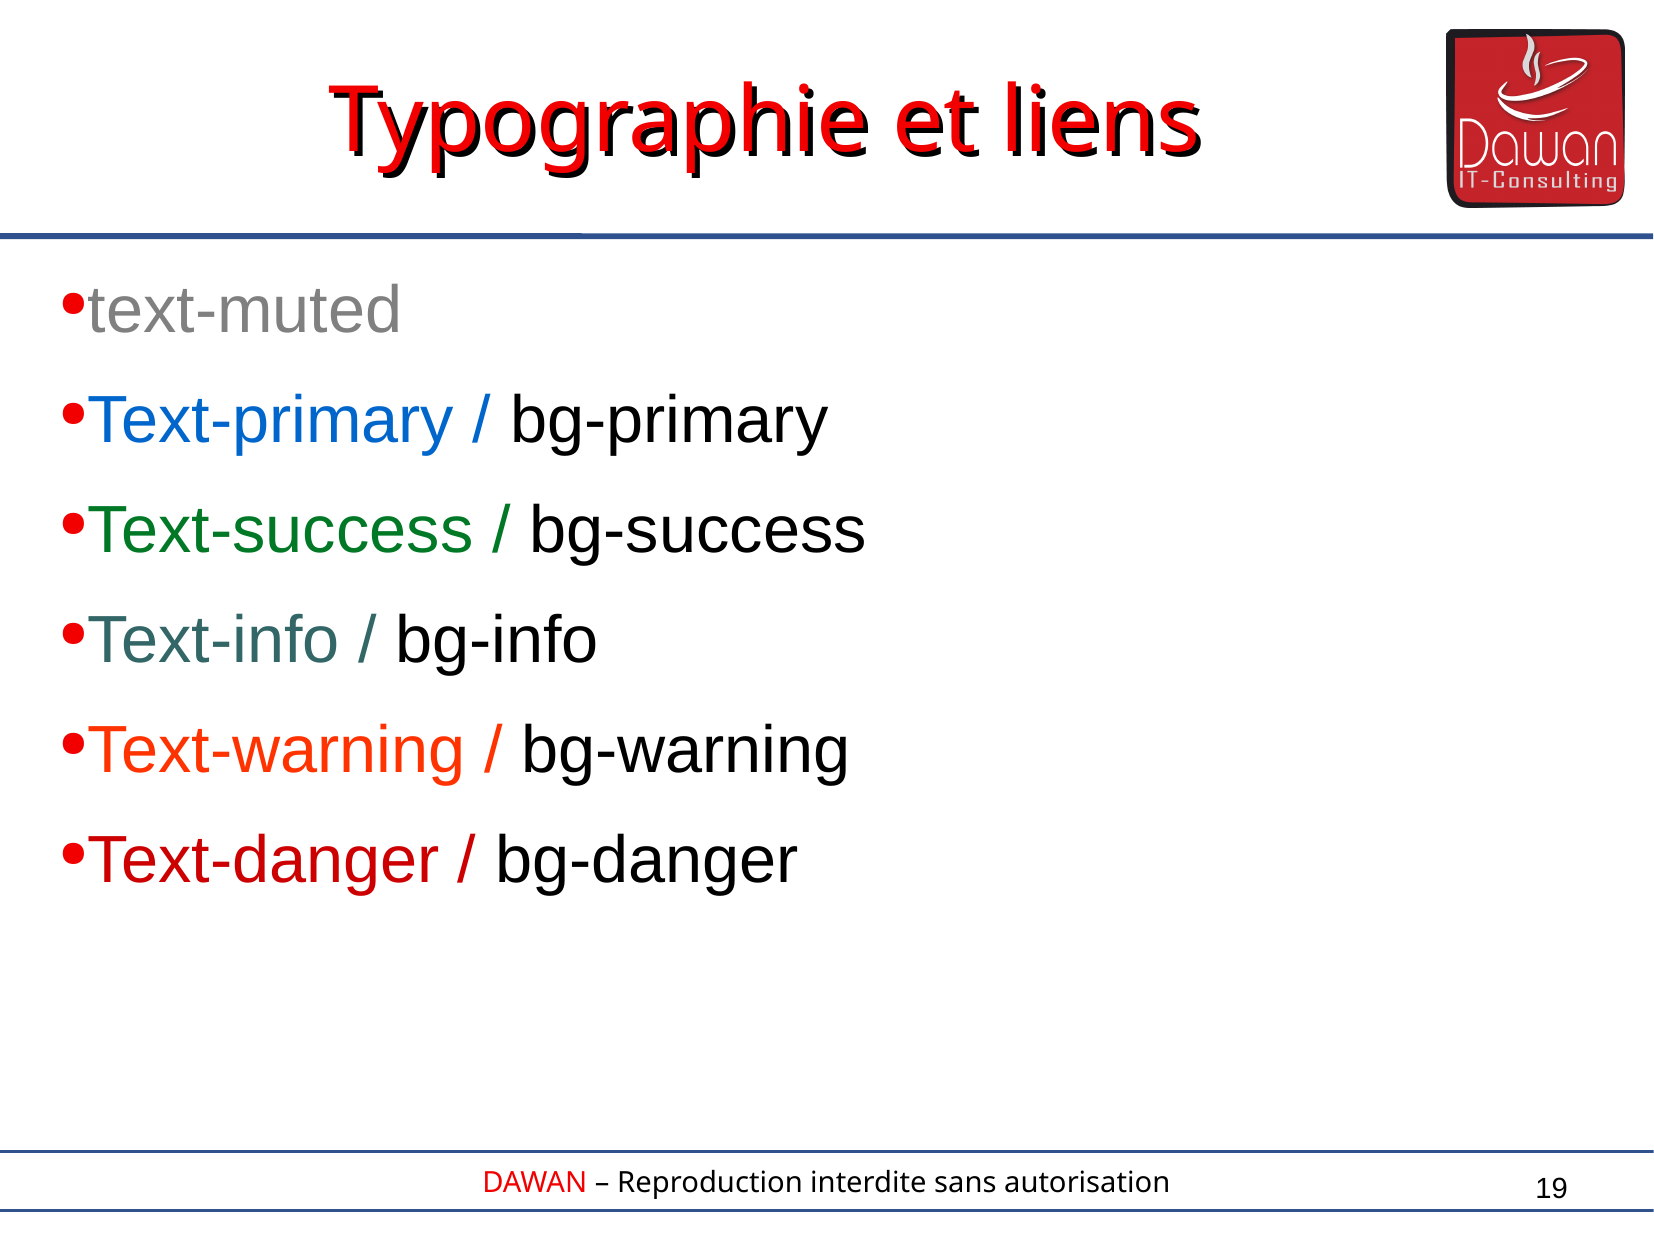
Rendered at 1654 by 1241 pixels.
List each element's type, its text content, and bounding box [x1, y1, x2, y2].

text_box [1535, 1169, 1595, 1234]
list text-muted Text-primary / bg-primary Text-success / bg-success Text-info / bg-info Text-warning / bg-warning Text-danger / bg-danger [59, 265, 1595, 1094]
title Typographie et liens [59, 24, 1447, 206]
